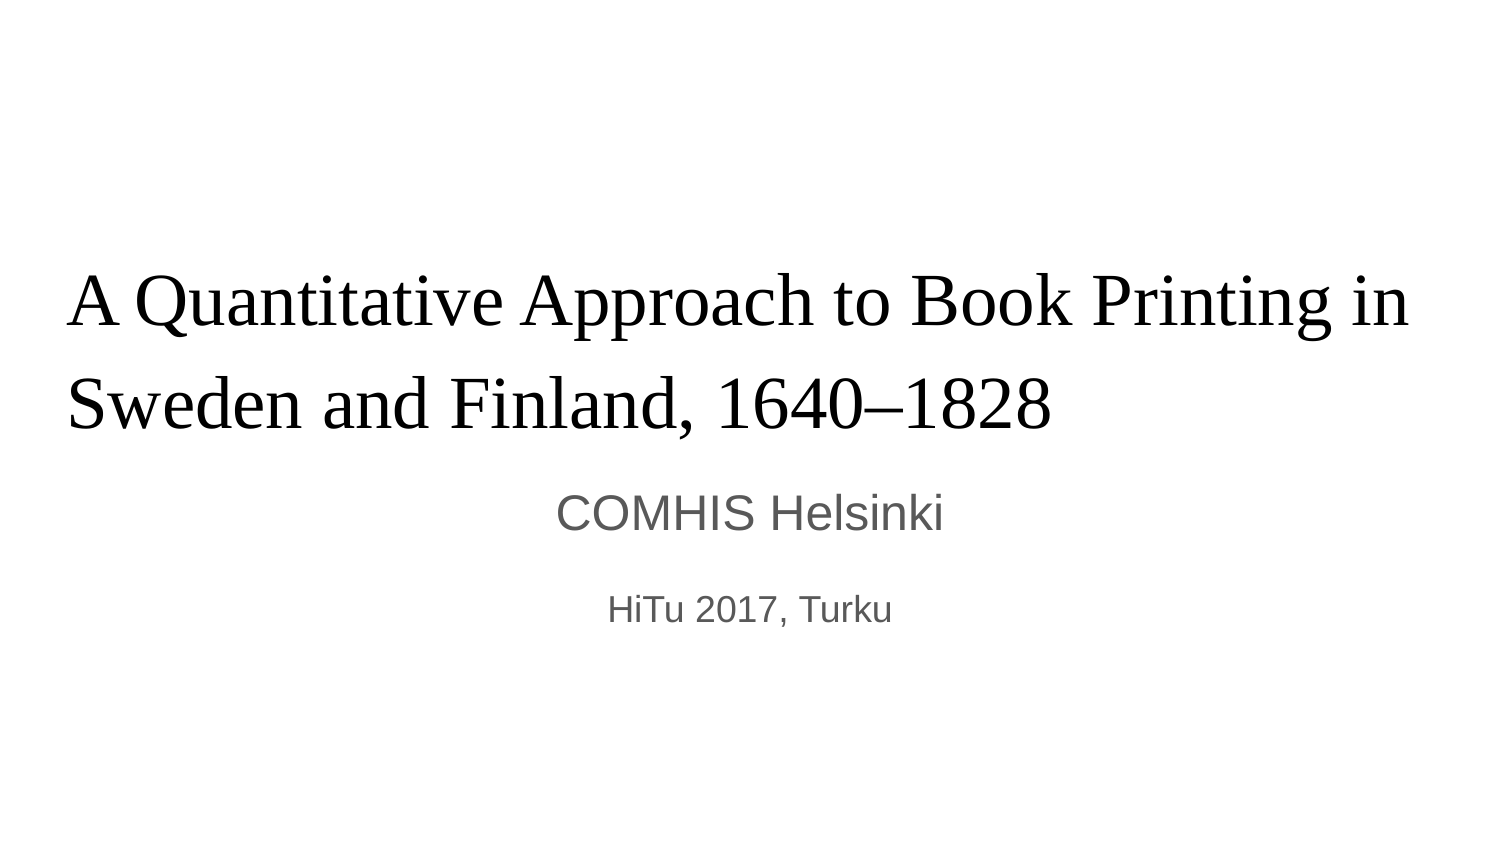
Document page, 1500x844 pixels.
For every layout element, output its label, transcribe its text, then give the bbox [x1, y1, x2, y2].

subtitle COMHIS Helsinki HiTu 2017, Turku [51, 464, 1449, 595]
title A Quantitative Approach to Book Printing in Sweden and Finland, 1640–1828 [51, 122, 1449, 459]
